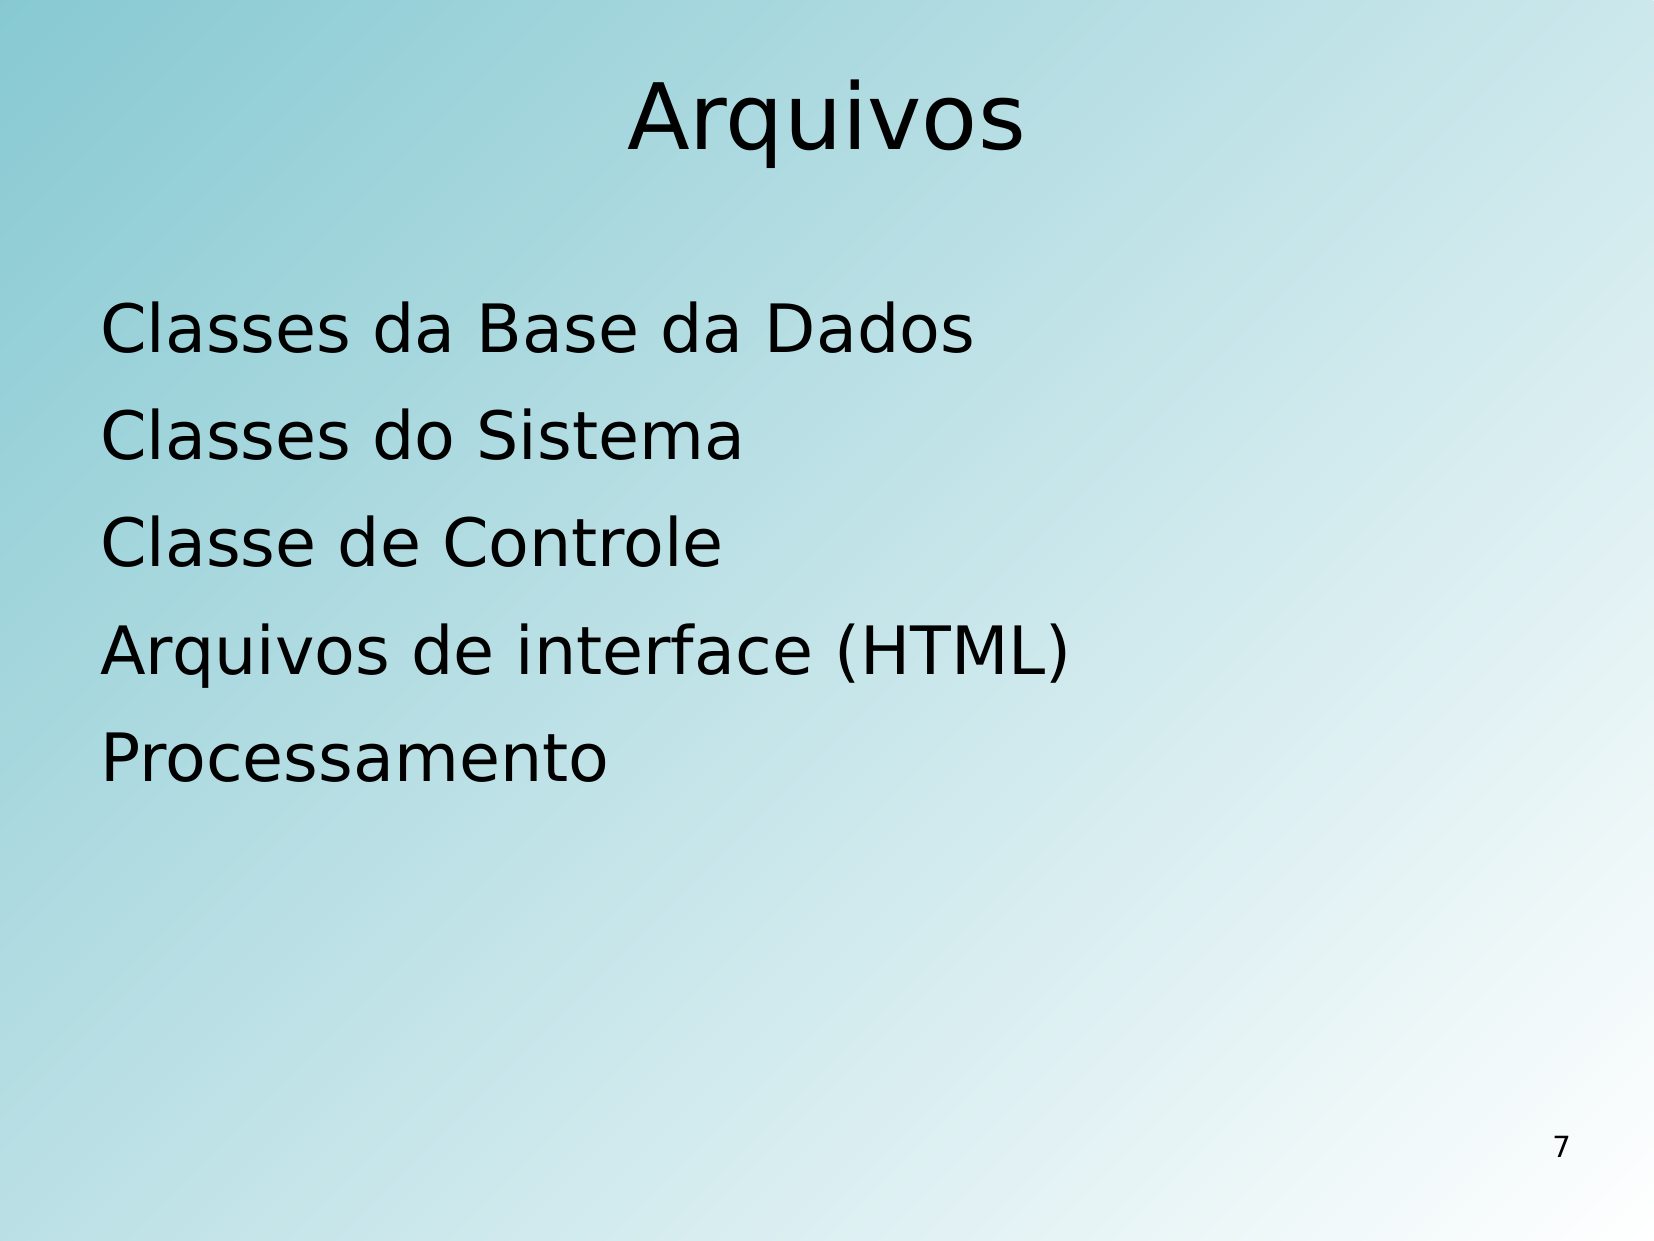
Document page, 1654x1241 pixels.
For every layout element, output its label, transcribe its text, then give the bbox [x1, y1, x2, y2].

list Classes da Base da Dados Classes do Sistema Classe de Controle Arquivos de interface (HTML) Processamento [82, 290, 1571, 1094]
title Arquivos [82, 13, 1571, 222]
